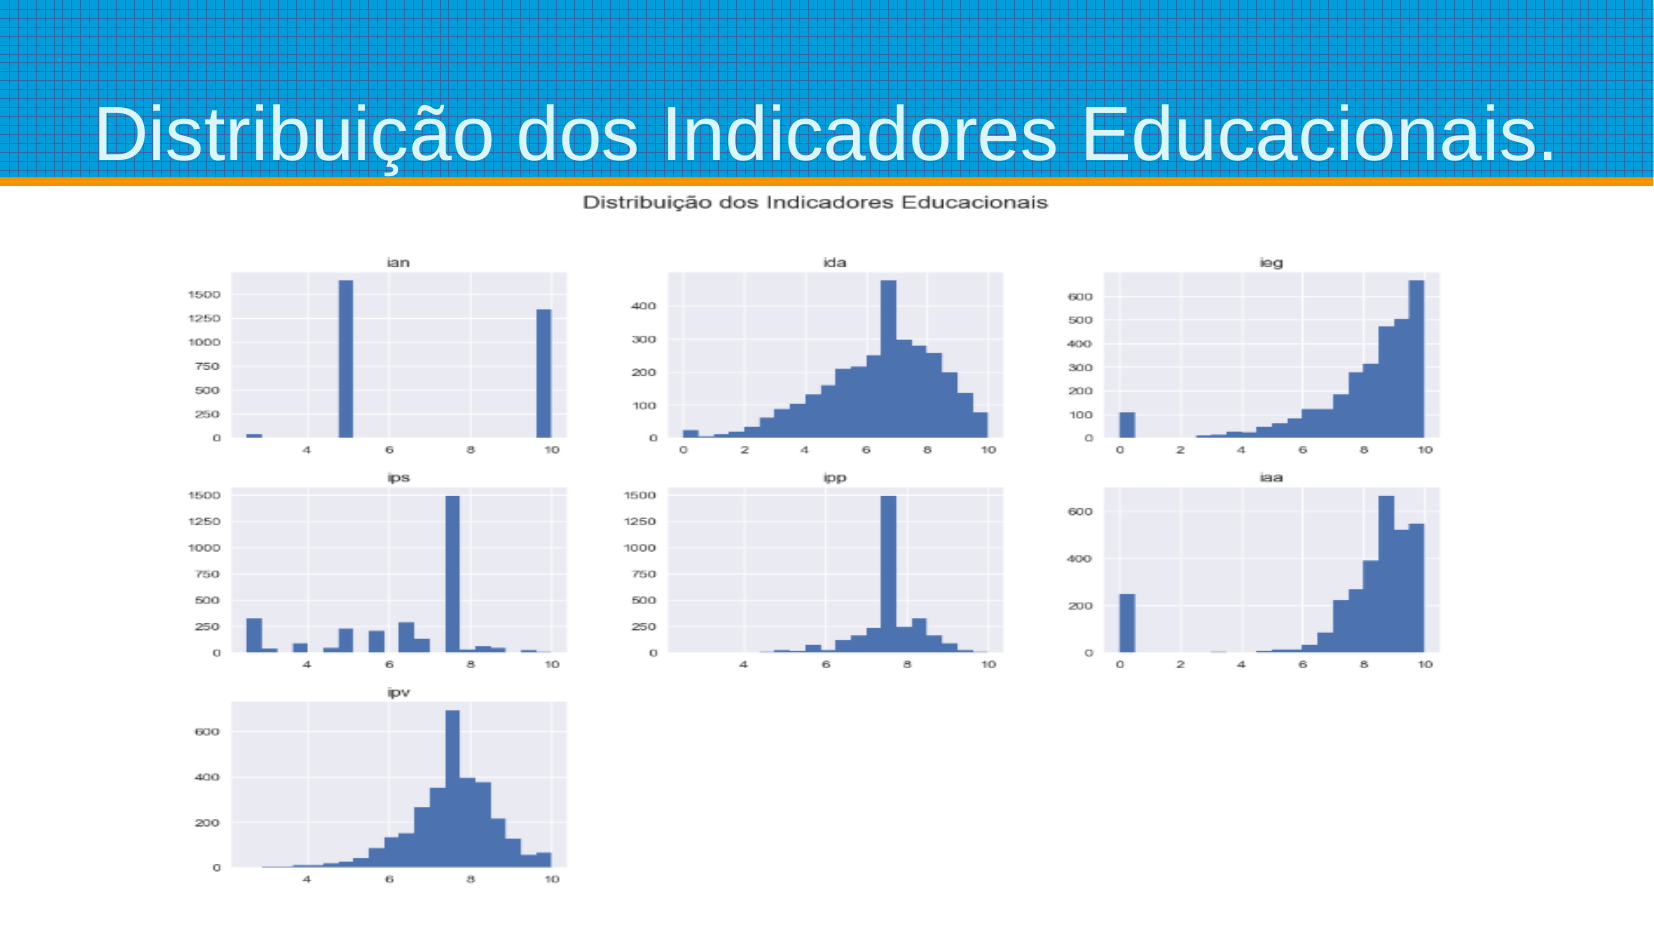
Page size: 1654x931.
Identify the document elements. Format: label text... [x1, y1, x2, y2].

title Distribuição dos Indicadores Educacionais. [82, 14, 1571, 178]
picture [177, 192, 1447, 886]
